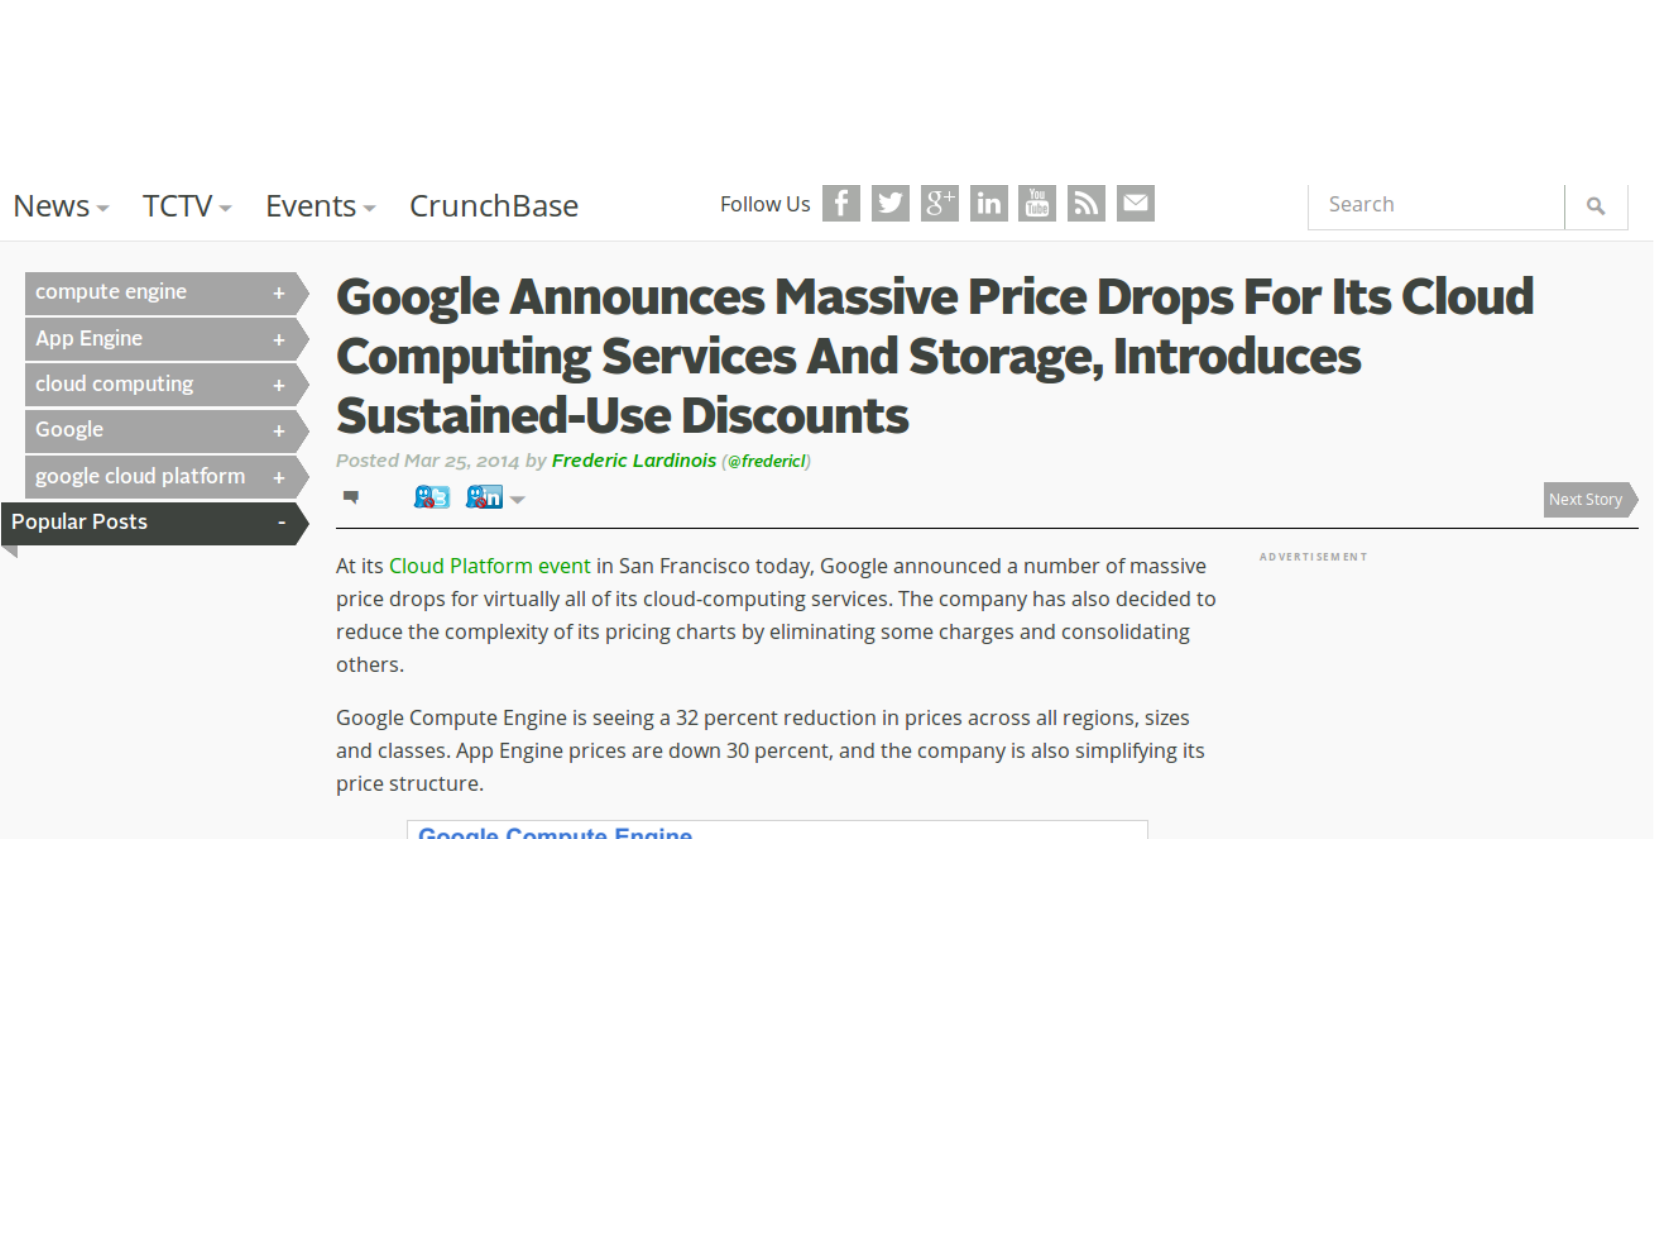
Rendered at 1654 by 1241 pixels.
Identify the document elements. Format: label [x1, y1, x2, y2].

picture [0, 185, 1654, 839]
